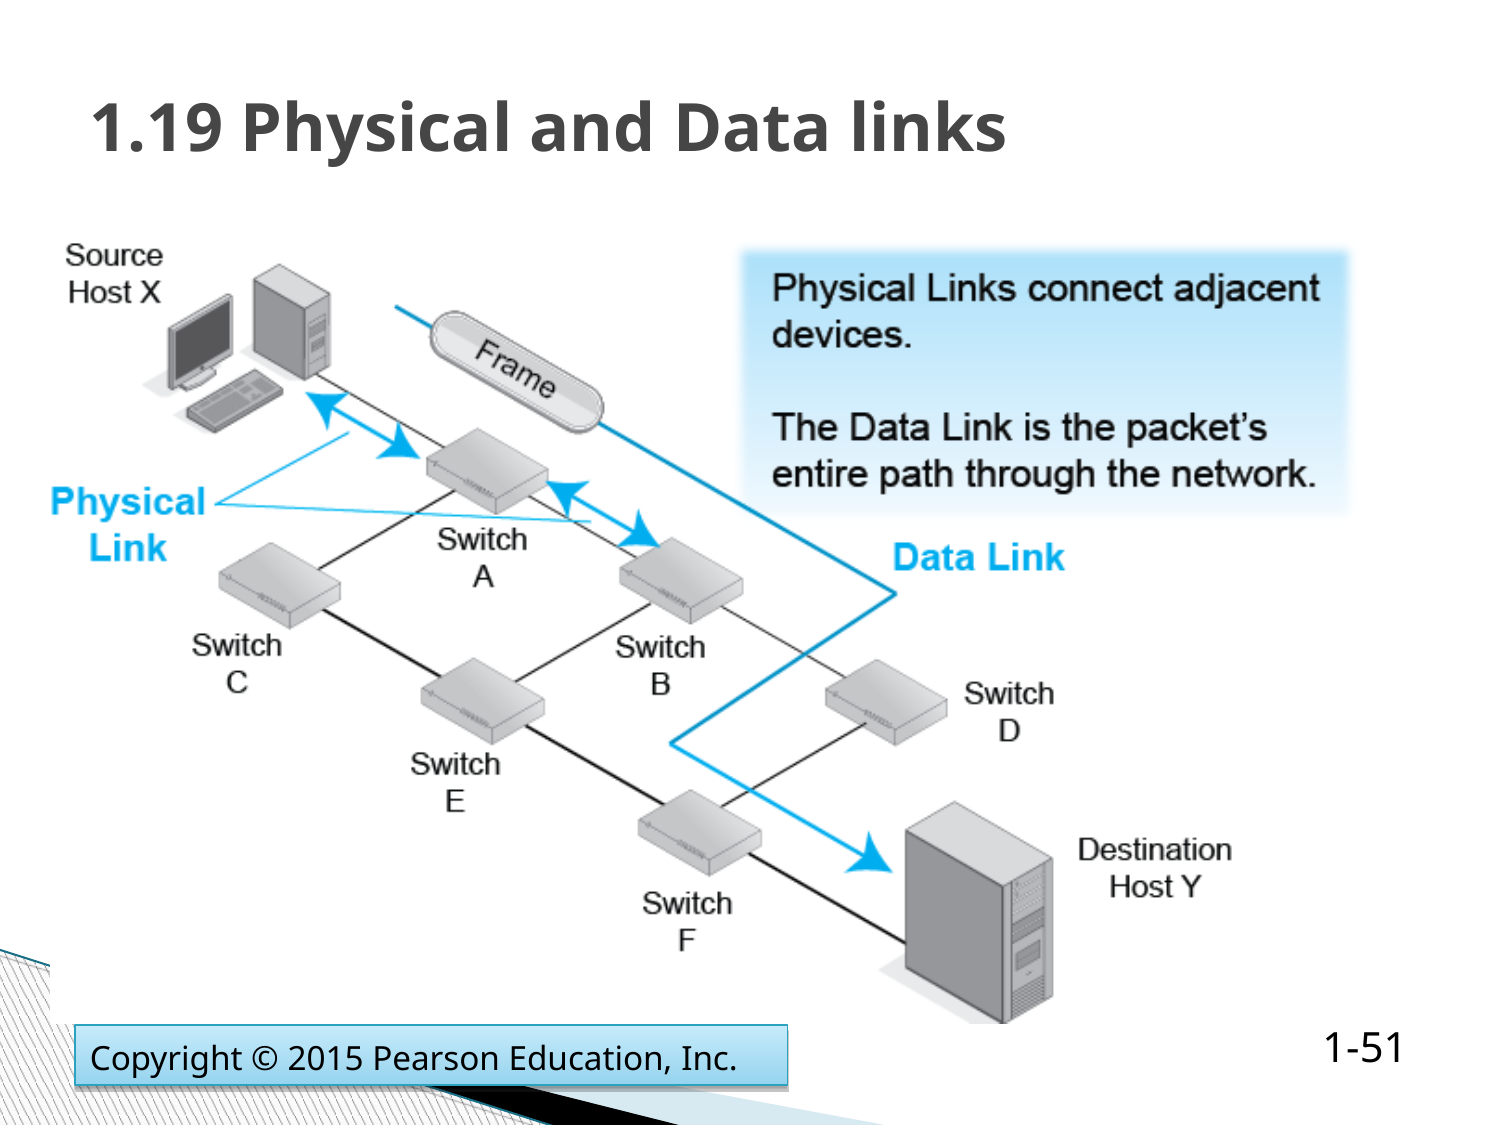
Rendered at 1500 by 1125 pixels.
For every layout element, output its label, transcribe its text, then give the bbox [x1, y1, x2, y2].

picture [0, 112, 1488, 1125]
footer Copyright © 2015 Pearson Education, Inc. [75, 1025, 788, 1085]
slide_number 1-<number> [1275, 1025, 1423, 1085]
title 1.19 Physical and Data links [75, 62, 1425, 188]
